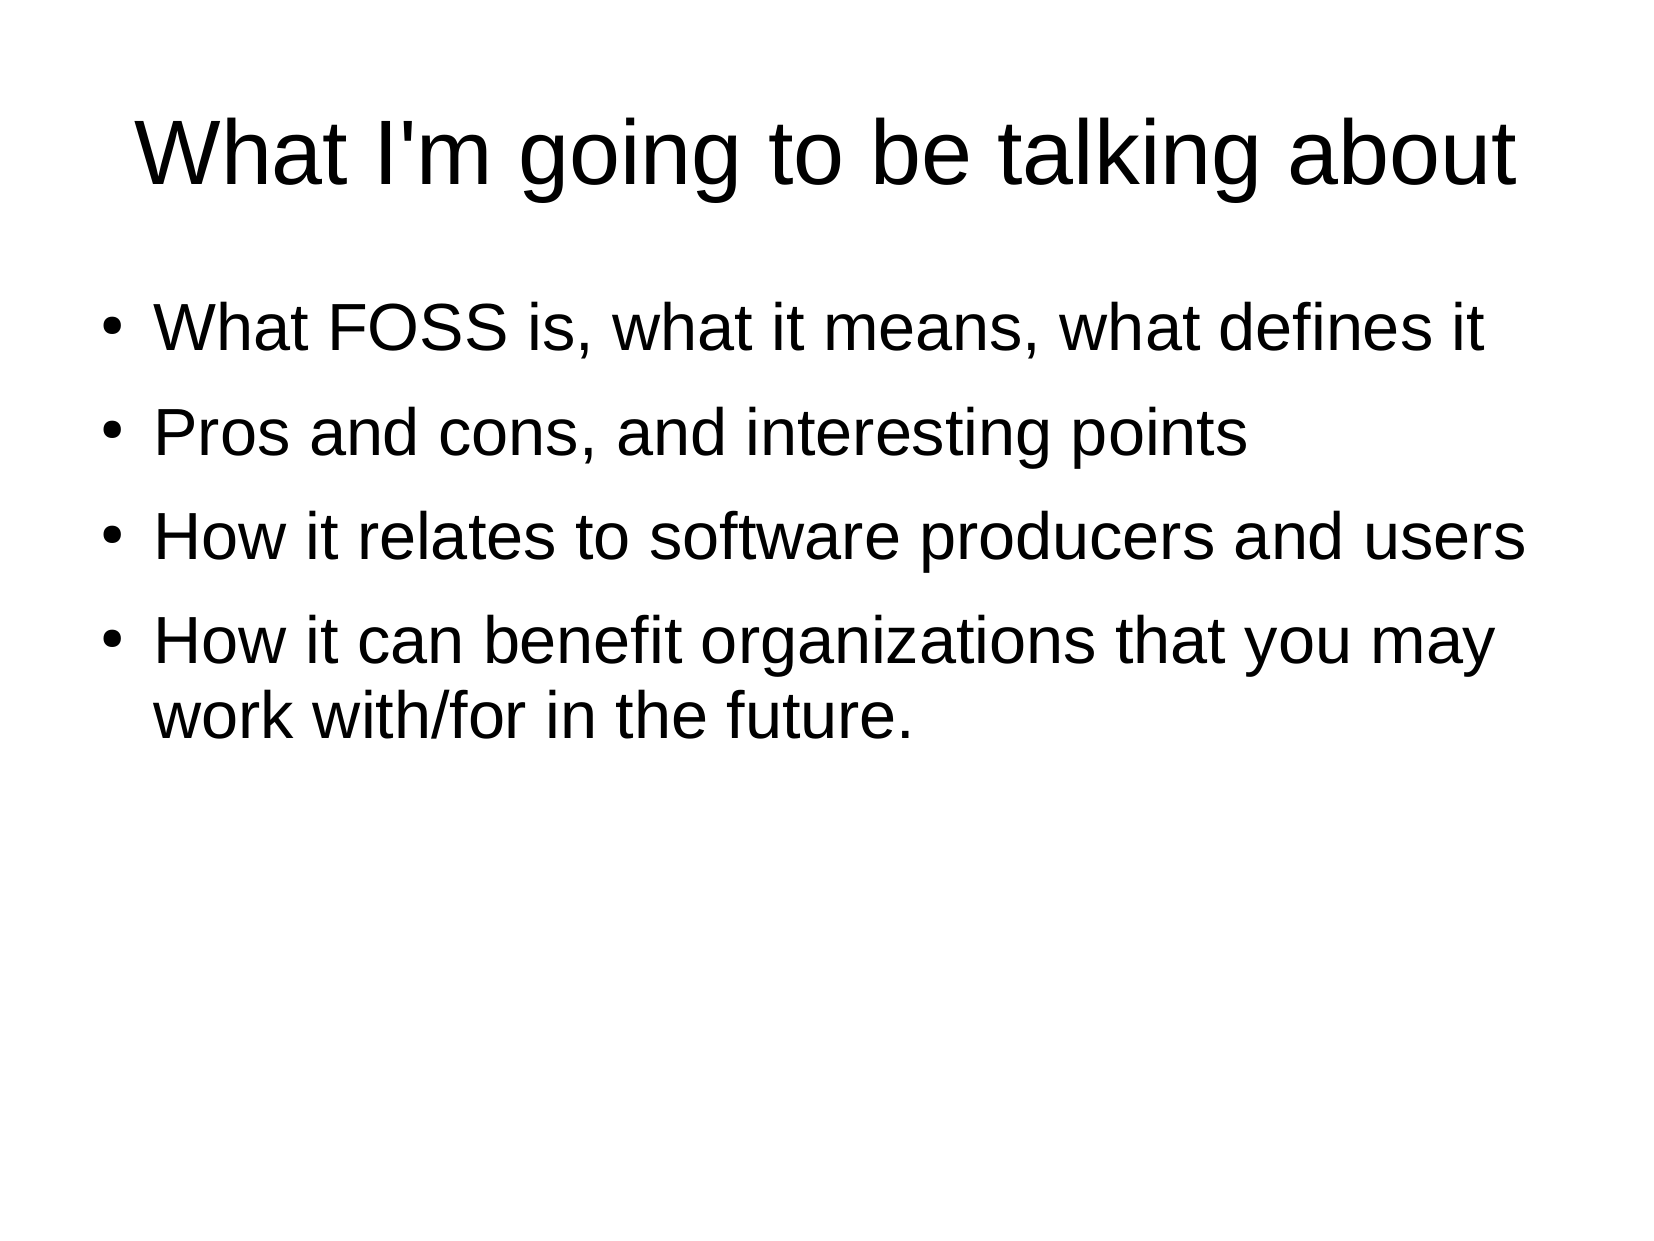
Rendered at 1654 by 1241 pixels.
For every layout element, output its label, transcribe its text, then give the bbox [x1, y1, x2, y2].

title What I'm going to be talking about [82, 49, 1571, 257]
list What FOSS is, what it means, what defines it Pros and cons, and interesting points How it relates to software producers and users How it can benefit organizations that you may work with/for in the future. [82, 290, 1571, 1010]
